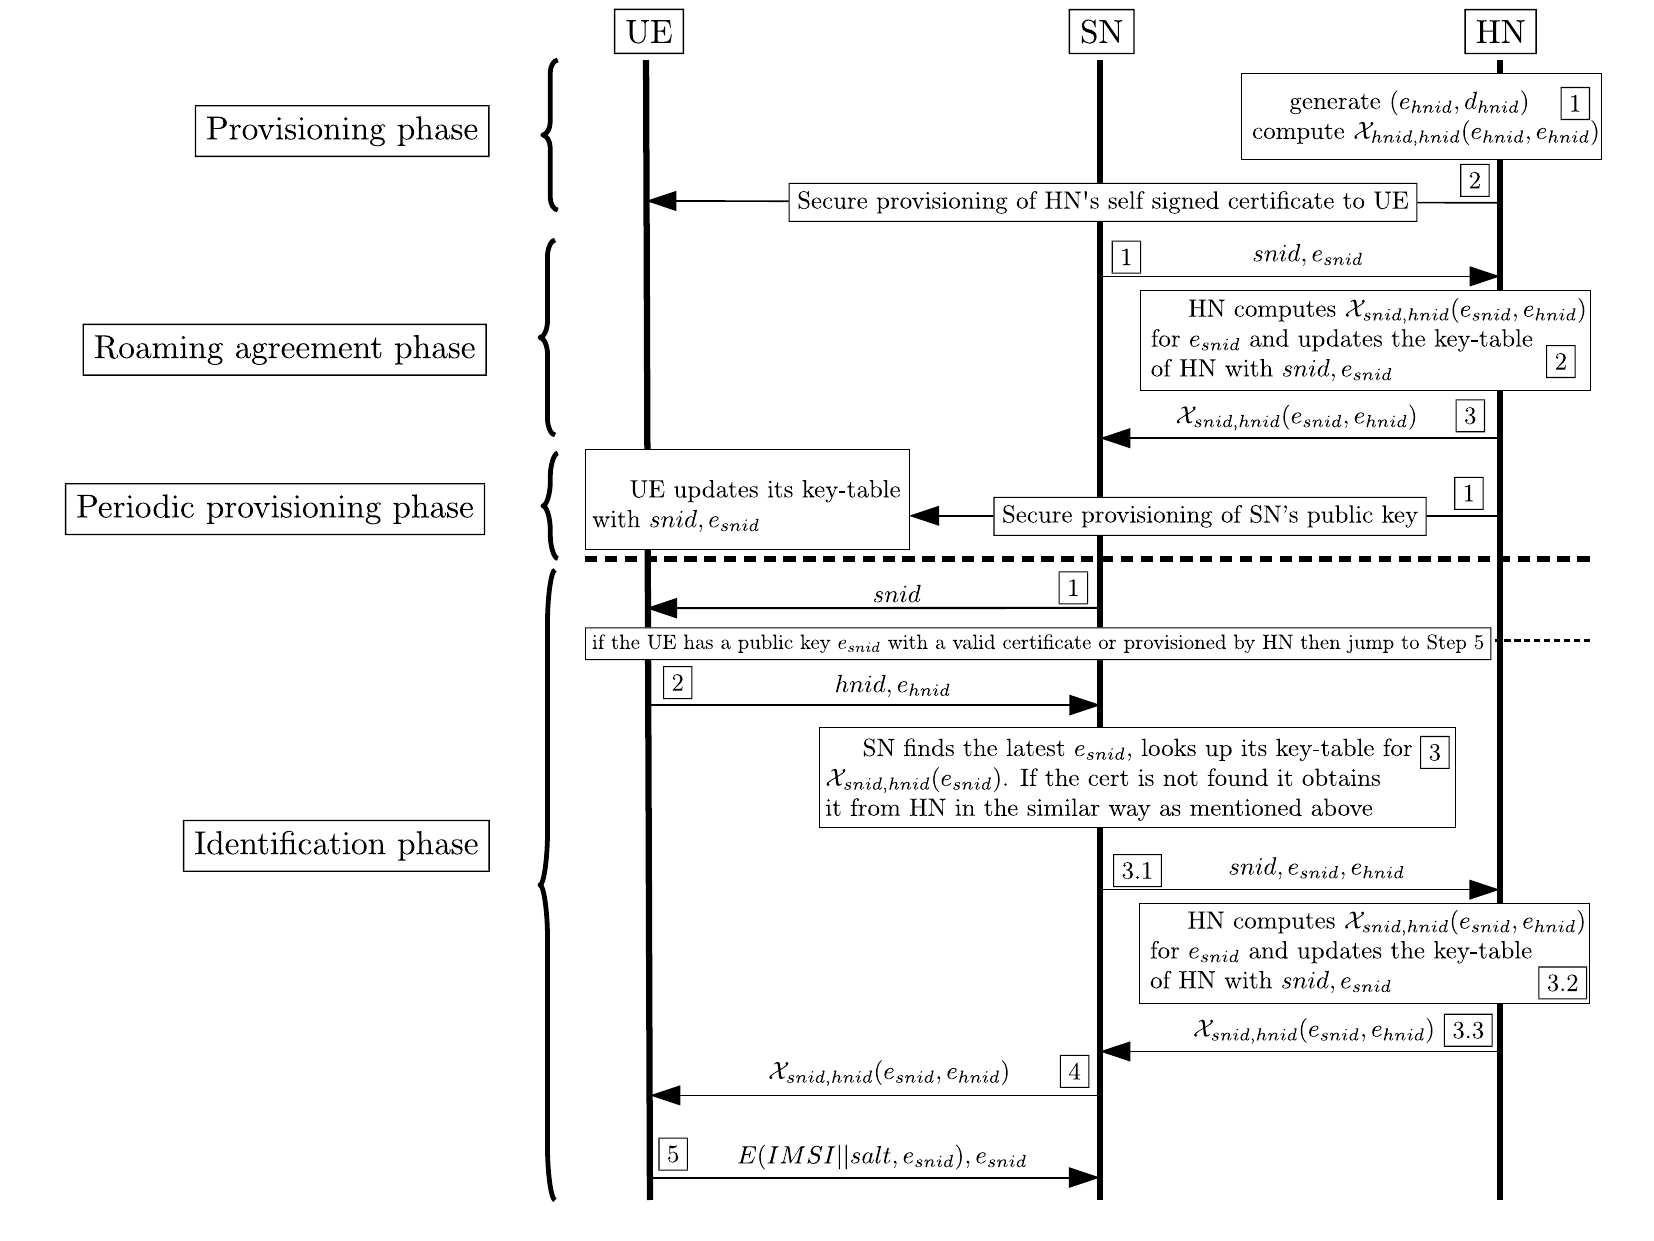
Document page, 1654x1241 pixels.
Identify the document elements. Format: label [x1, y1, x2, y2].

text_box [663, 666, 693, 700]
text_box [1460, 163, 1490, 197]
text_box [1113, 854, 1162, 888]
text_box [1059, 1054, 1090, 1088]
text_box [1058, 571, 1089, 605]
text_box [1068, 8, 1135, 55]
text_box [1252, 243, 1363, 267]
text_box [1111, 240, 1142, 274]
text_box [585, 627, 1492, 661]
text_box [182, 819, 490, 872]
text_box [834, 674, 950, 697]
text_box [1464, 8, 1537, 55]
text_box [1241, 73, 1602, 160]
text_box [1443, 1013, 1493, 1047]
text_box [768, 1060, 1011, 1087]
text_box [872, 584, 921, 603]
text_box [1454, 476, 1484, 510]
text_box [736, 1144, 1027, 1170]
text_box [613, 8, 685, 55]
text_box [585, 449, 910, 550]
text_box [1175, 404, 1418, 431]
text_box [788, 182, 1418, 222]
text_box [194, 105, 490, 158]
text_box [1139, 903, 1590, 1004]
text_box [819, 727, 1456, 828]
text_box [658, 1137, 688, 1171]
text_box [82, 323, 487, 376]
text_box [1192, 1017, 1435, 1044]
text_box [993, 496, 1427, 536]
text_box [64, 483, 486, 536]
text_box [1455, 399, 1486, 433]
text_box [1228, 857, 1404, 880]
text_box [1140, 290, 1591, 391]
